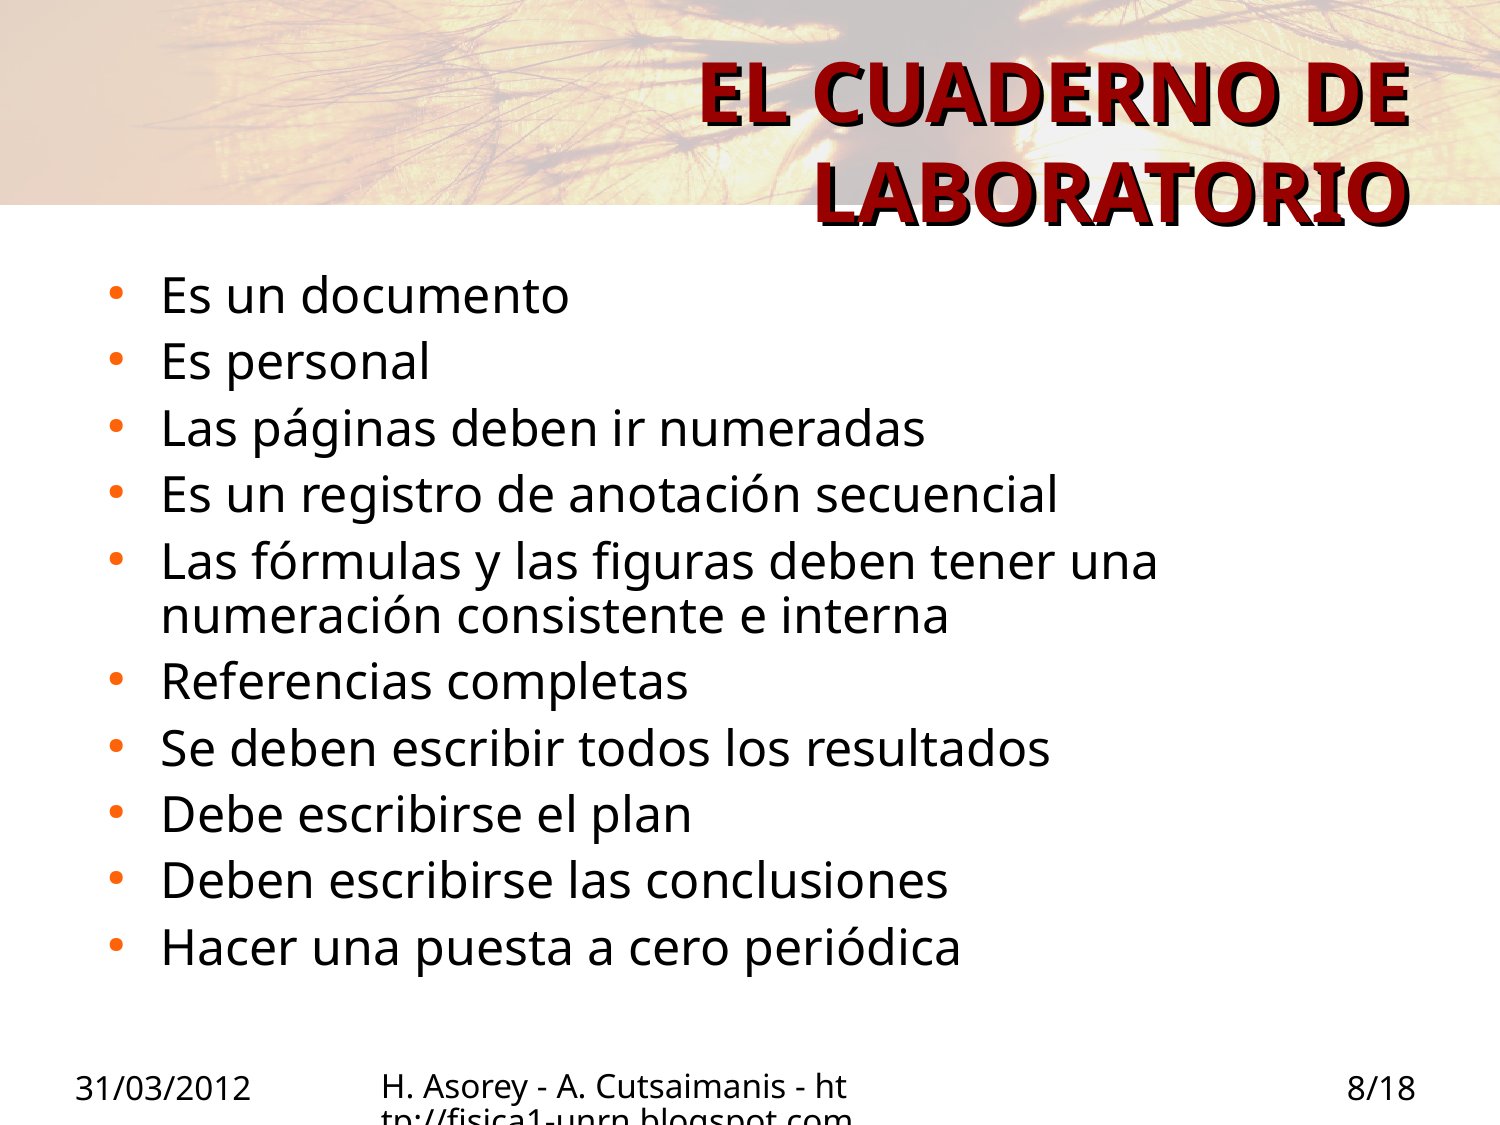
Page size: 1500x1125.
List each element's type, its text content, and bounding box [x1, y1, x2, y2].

title EL CUADERNO DE LABORATORIO [75, 31, 1426, 247]
picture [0, 0, 1500, 205]
list Es un documento Es personal Las páginas deben ir numeradas Es un registro de anotación secuencial Las fórmulas y las figuras deben tener una numeración consistente e interna Referencias completas Se deben escribir todos los resultados Debe escribirse el plan Deben escribirse las conclusiones Hacer una puesta a cero periódica [75, 262, 1426, 1006]
